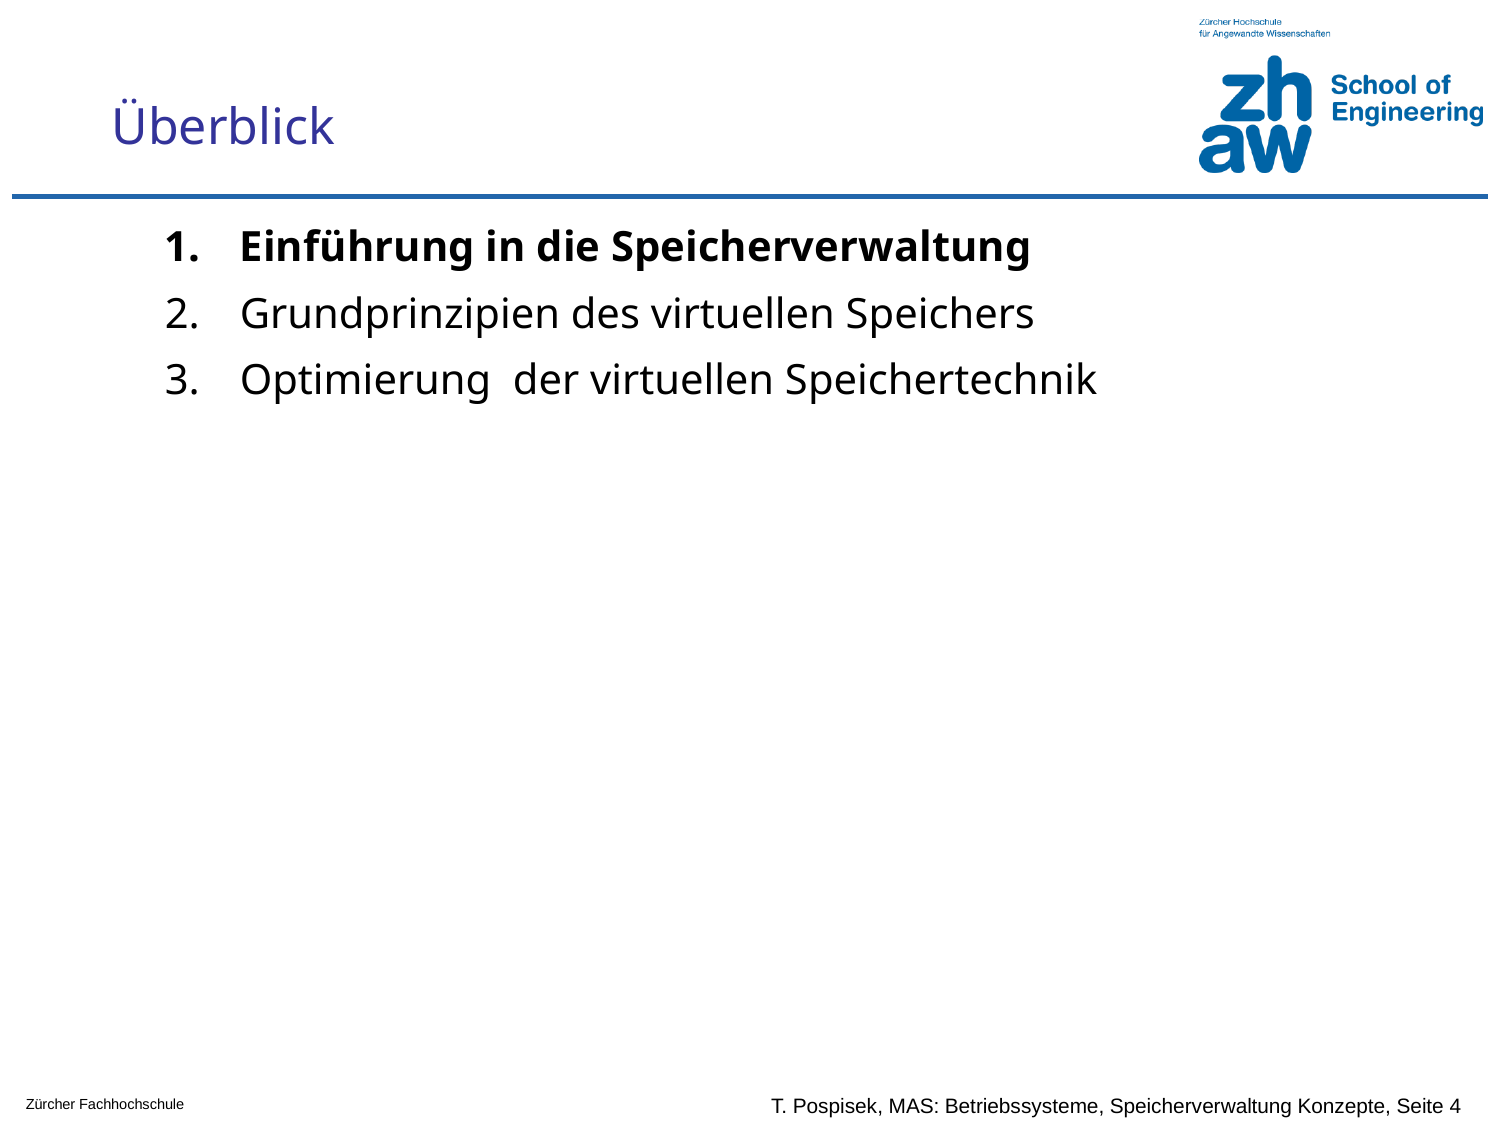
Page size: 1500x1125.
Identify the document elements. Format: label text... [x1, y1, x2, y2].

title Überblick [96, 50, 1375, 163]
picture [1199, 19, 1483, 173]
text_box Einführung in die Speicherverwaltung Grundprinzipien des virtuellen Speichers Optimierung der virtuellen Speichertechnik [149, 212, 1363, 752]
